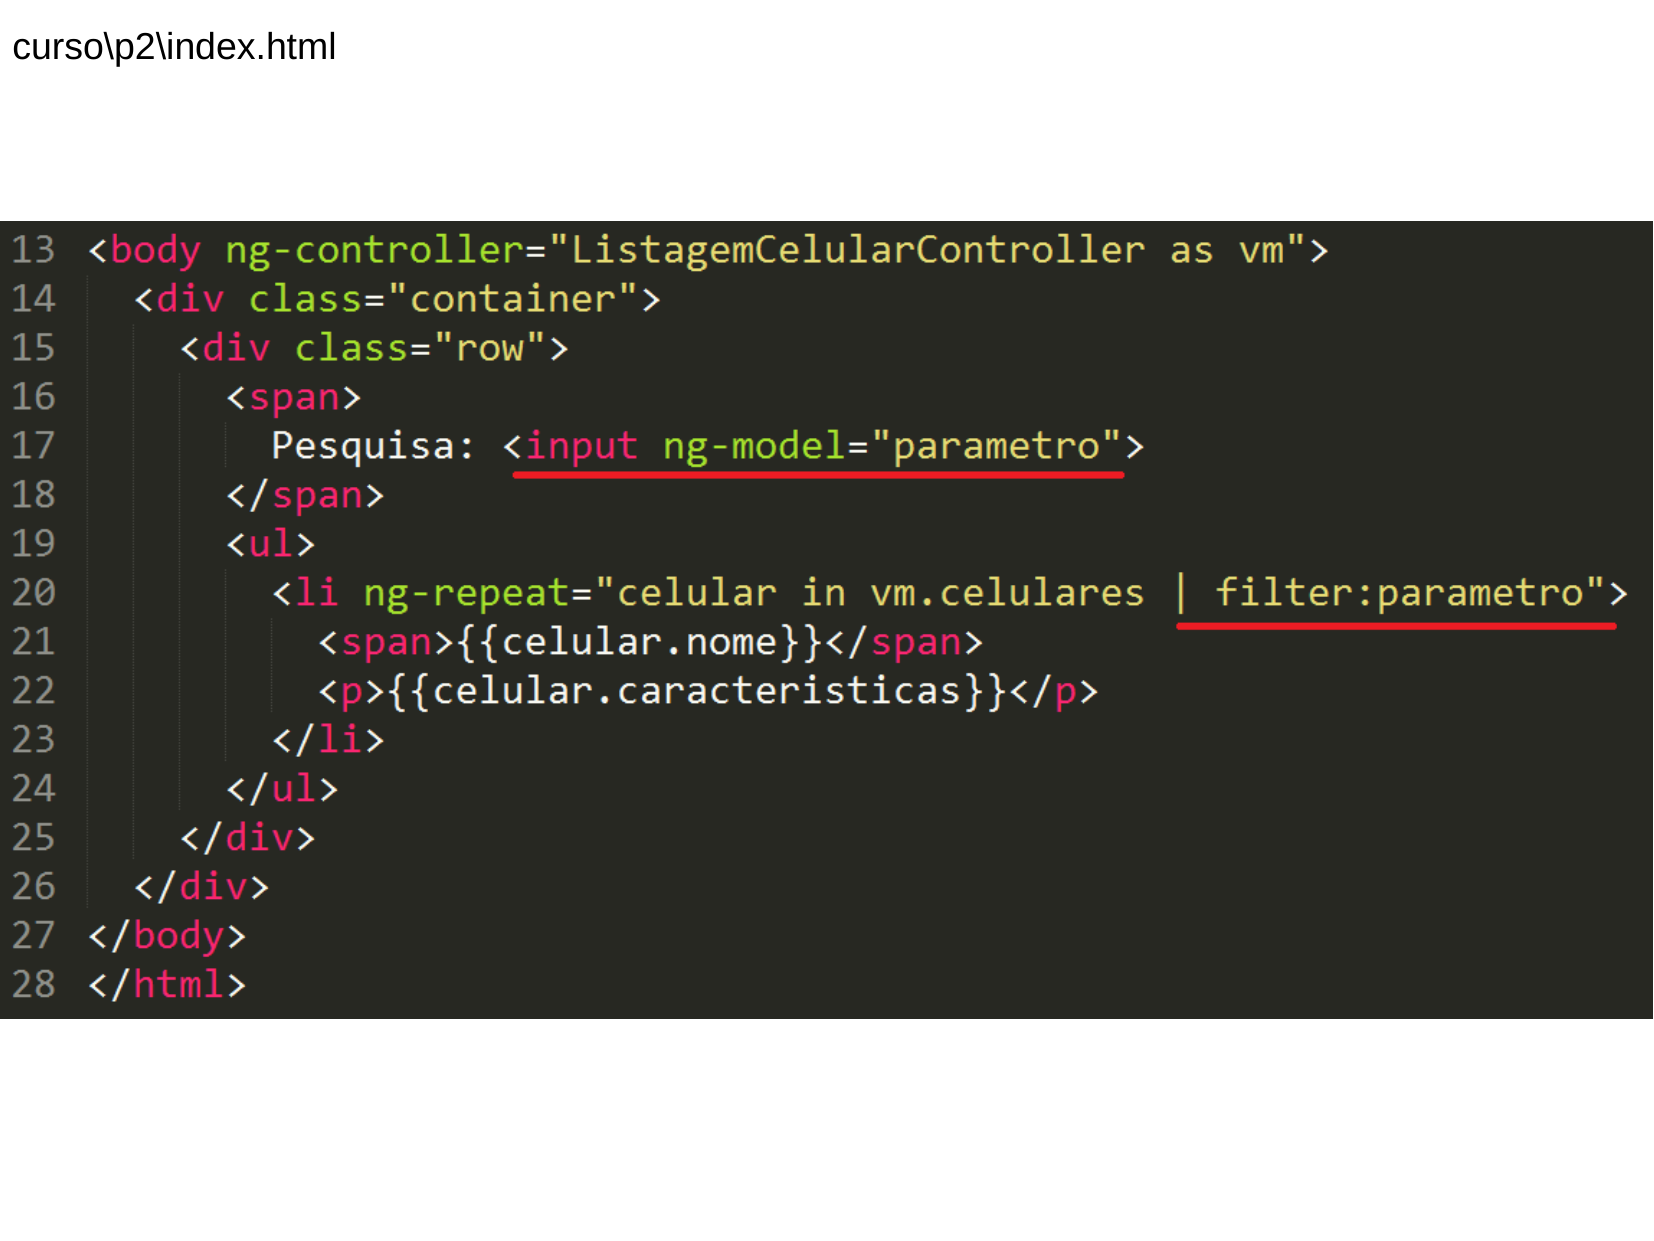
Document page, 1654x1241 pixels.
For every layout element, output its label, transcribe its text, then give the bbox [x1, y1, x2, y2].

text_box curso\p2\index.html [0, 18, 352, 76]
picture [0, 221, 1653, 1019]
